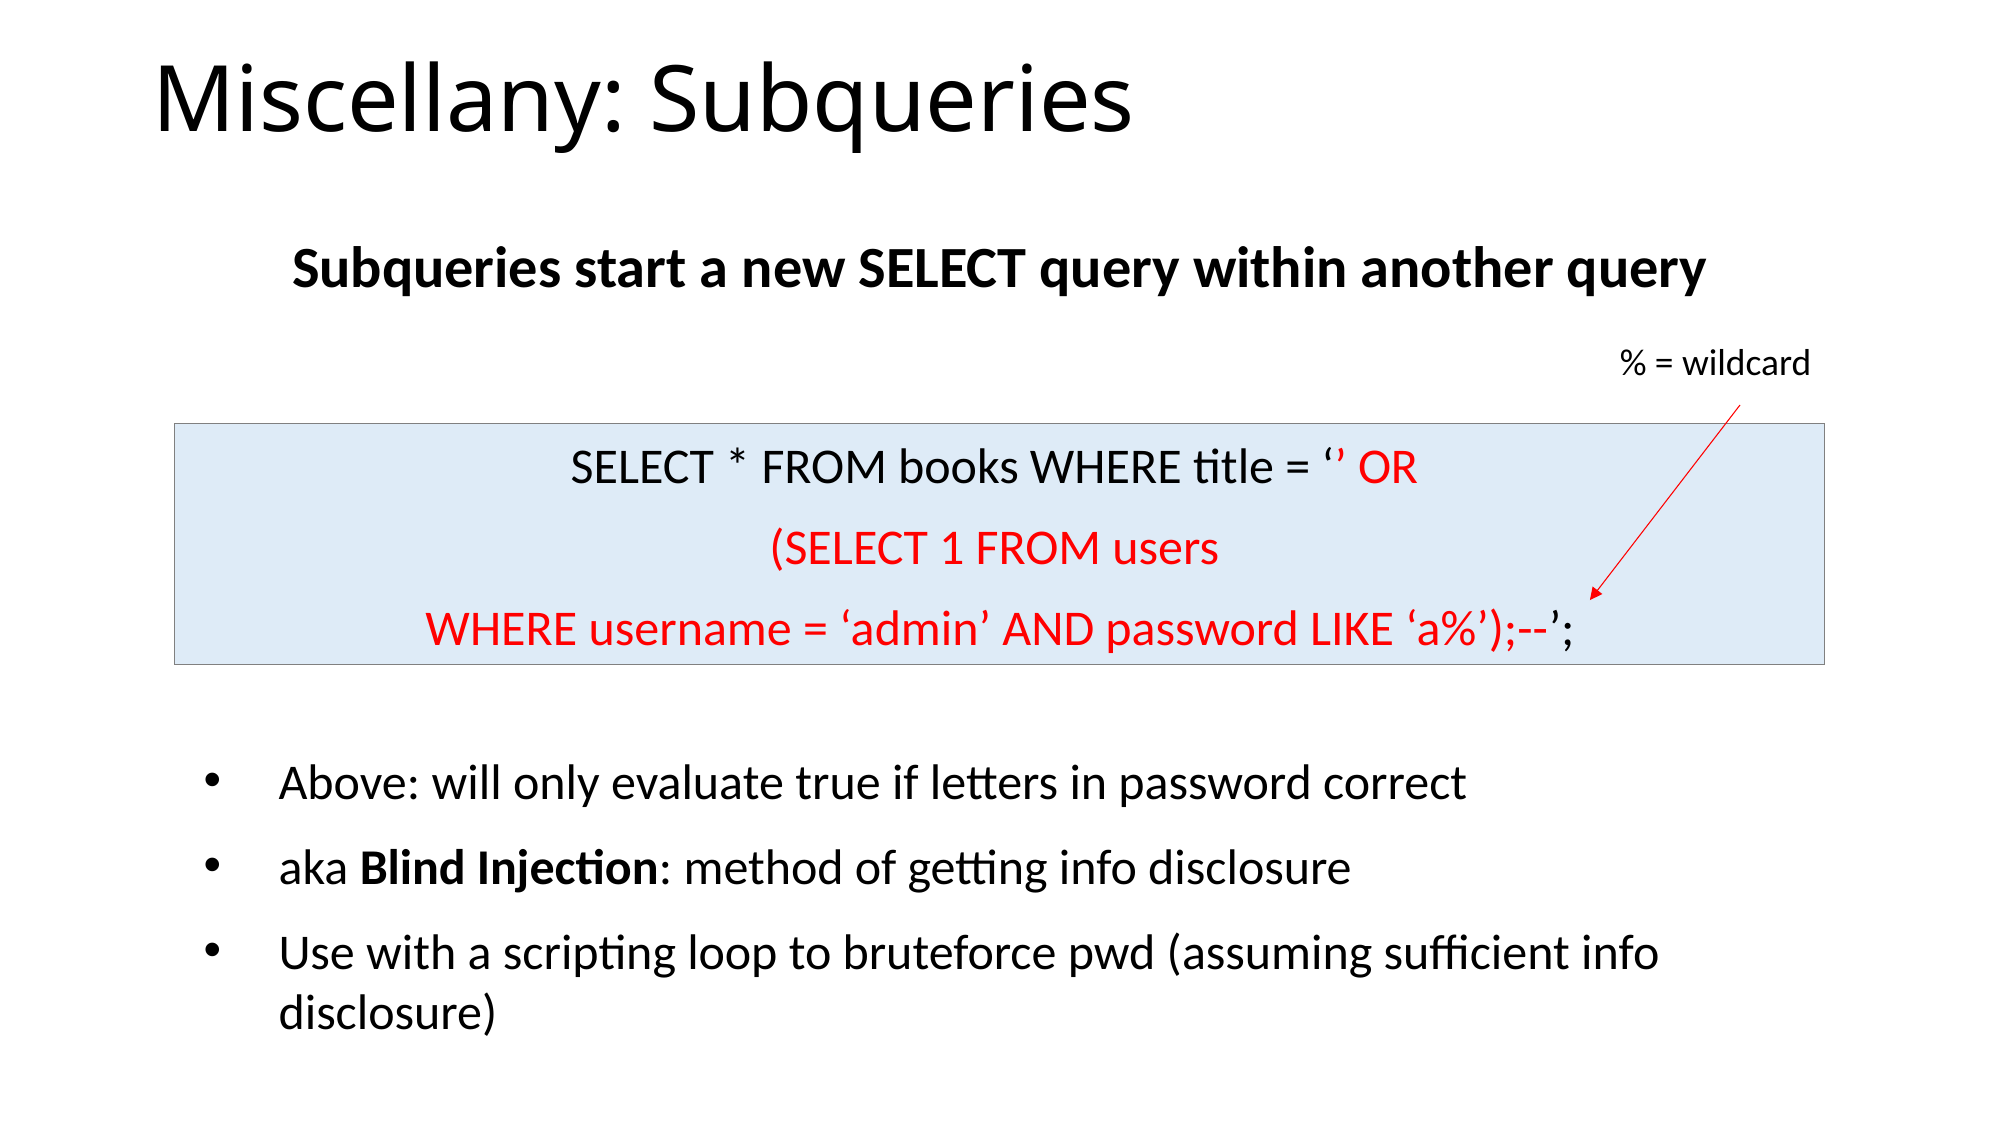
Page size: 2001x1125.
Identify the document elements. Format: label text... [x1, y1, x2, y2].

text_box Above: will only evaluate true if letters in password correct aka Blind Injection: method of getting info disclosure Use with a scripting loop to bruteforce pwd (assuming sufficient info disclosure) [188, 741, 1812, 1047]
title Miscellany: Subqueries [137, 42, 1863, 163]
text_box SELECT * FROM books WHERE title = ‘’ OR (SELECT 1 FROM users WHERE username = ‘admin’ AND password LIKE ‘a%’);--’; [174, 423, 1825, 665]
text_box % = wildcard [1605, 330, 1951, 390]
text_box Subqueries start a new SELECT query within another query [223, 221, 1777, 307]
